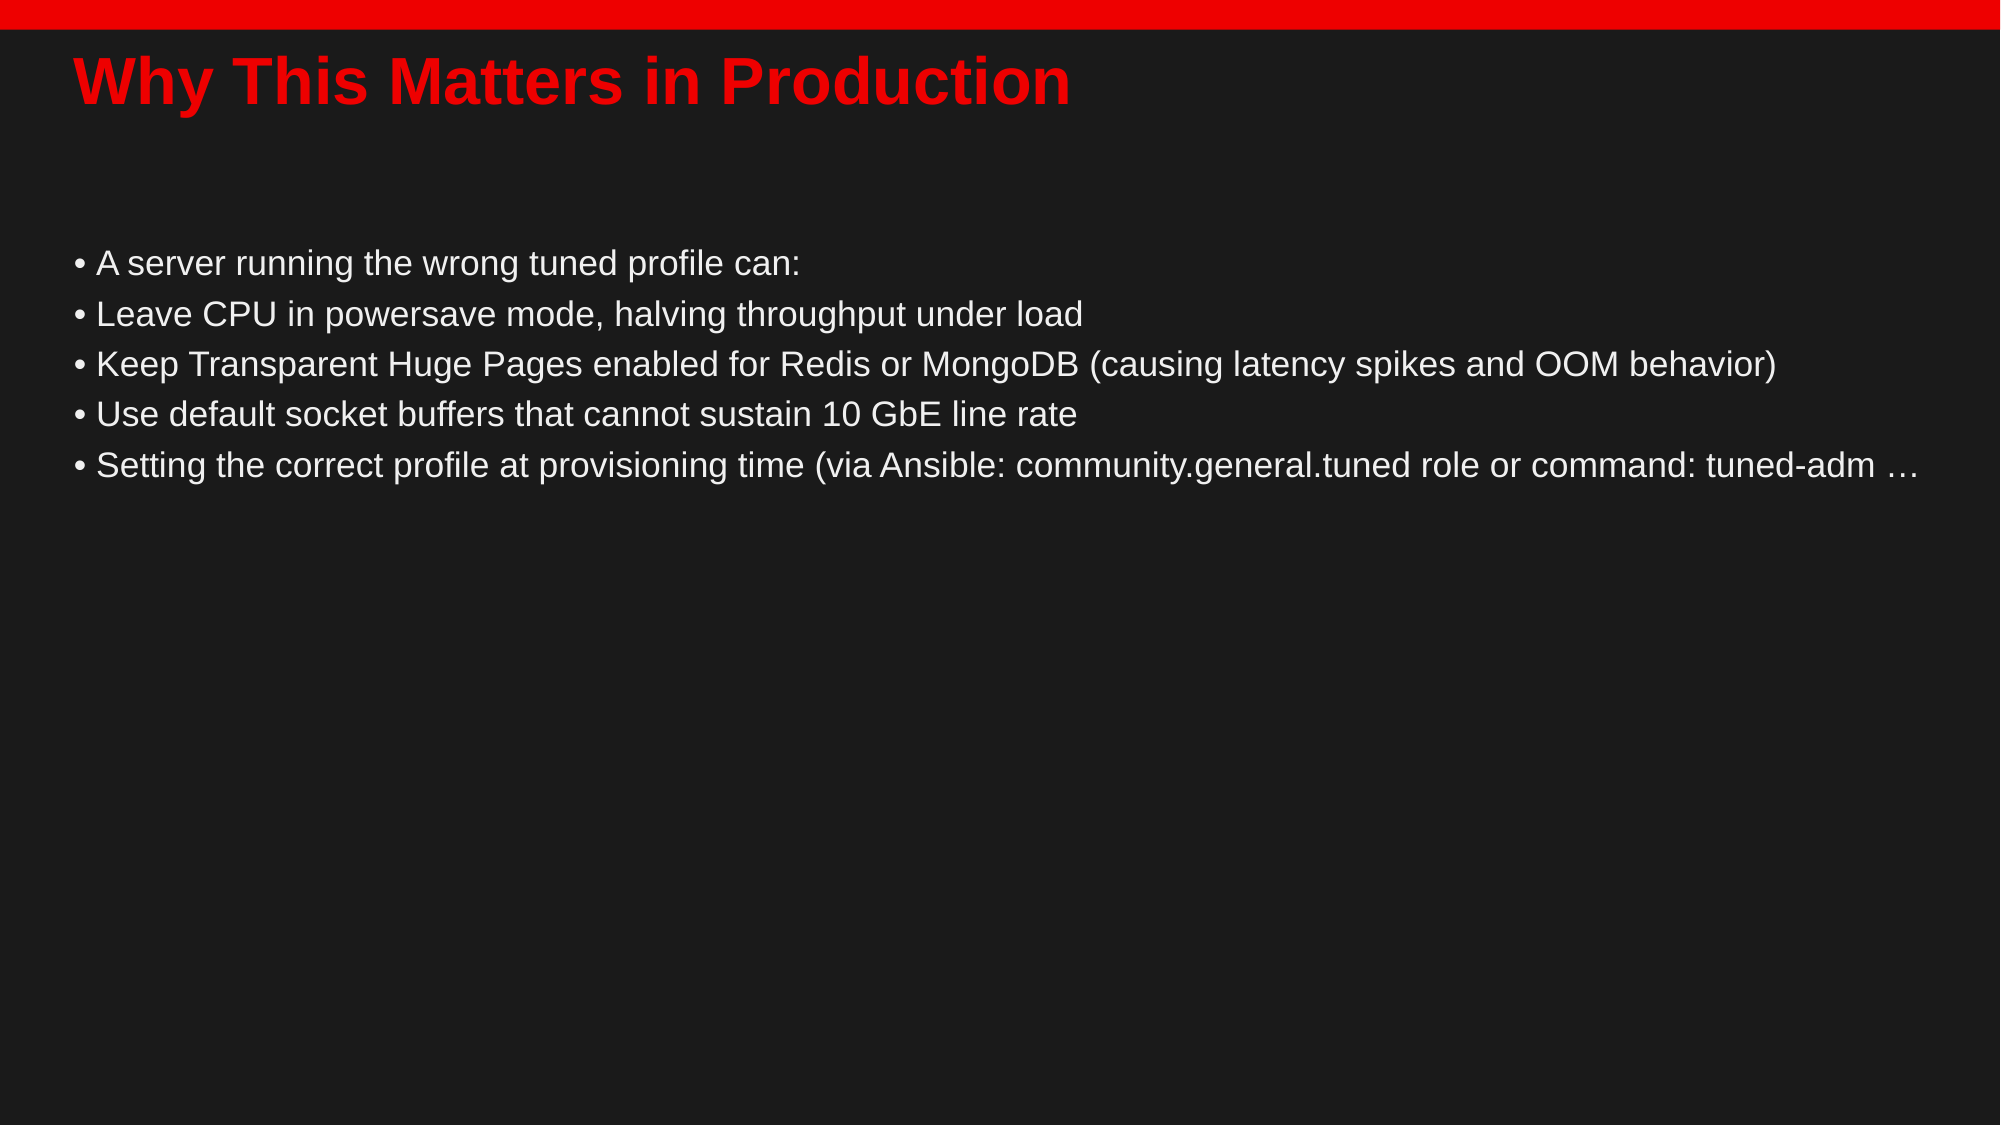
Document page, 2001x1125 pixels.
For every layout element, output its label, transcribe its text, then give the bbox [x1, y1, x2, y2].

text_box Why This Matters in Production [59, 36, 1942, 208]
text_box • A server running the wrong tuned profile can: • Leave CPU in powersave mode, halving throughput under load • Keep Transparent Huge Pages enabled for Redis or MongoDB (causing latency spikes and OOM behavior) • Use default socket buffers that cannot sustain 10 GbE line rate • Setting the correct profile at provisioning time (via Ansible: community.general.tuned role or command: tuned-adm … [59, 236, 1942, 1037]
text_box [0, 0, 2001, 30]
